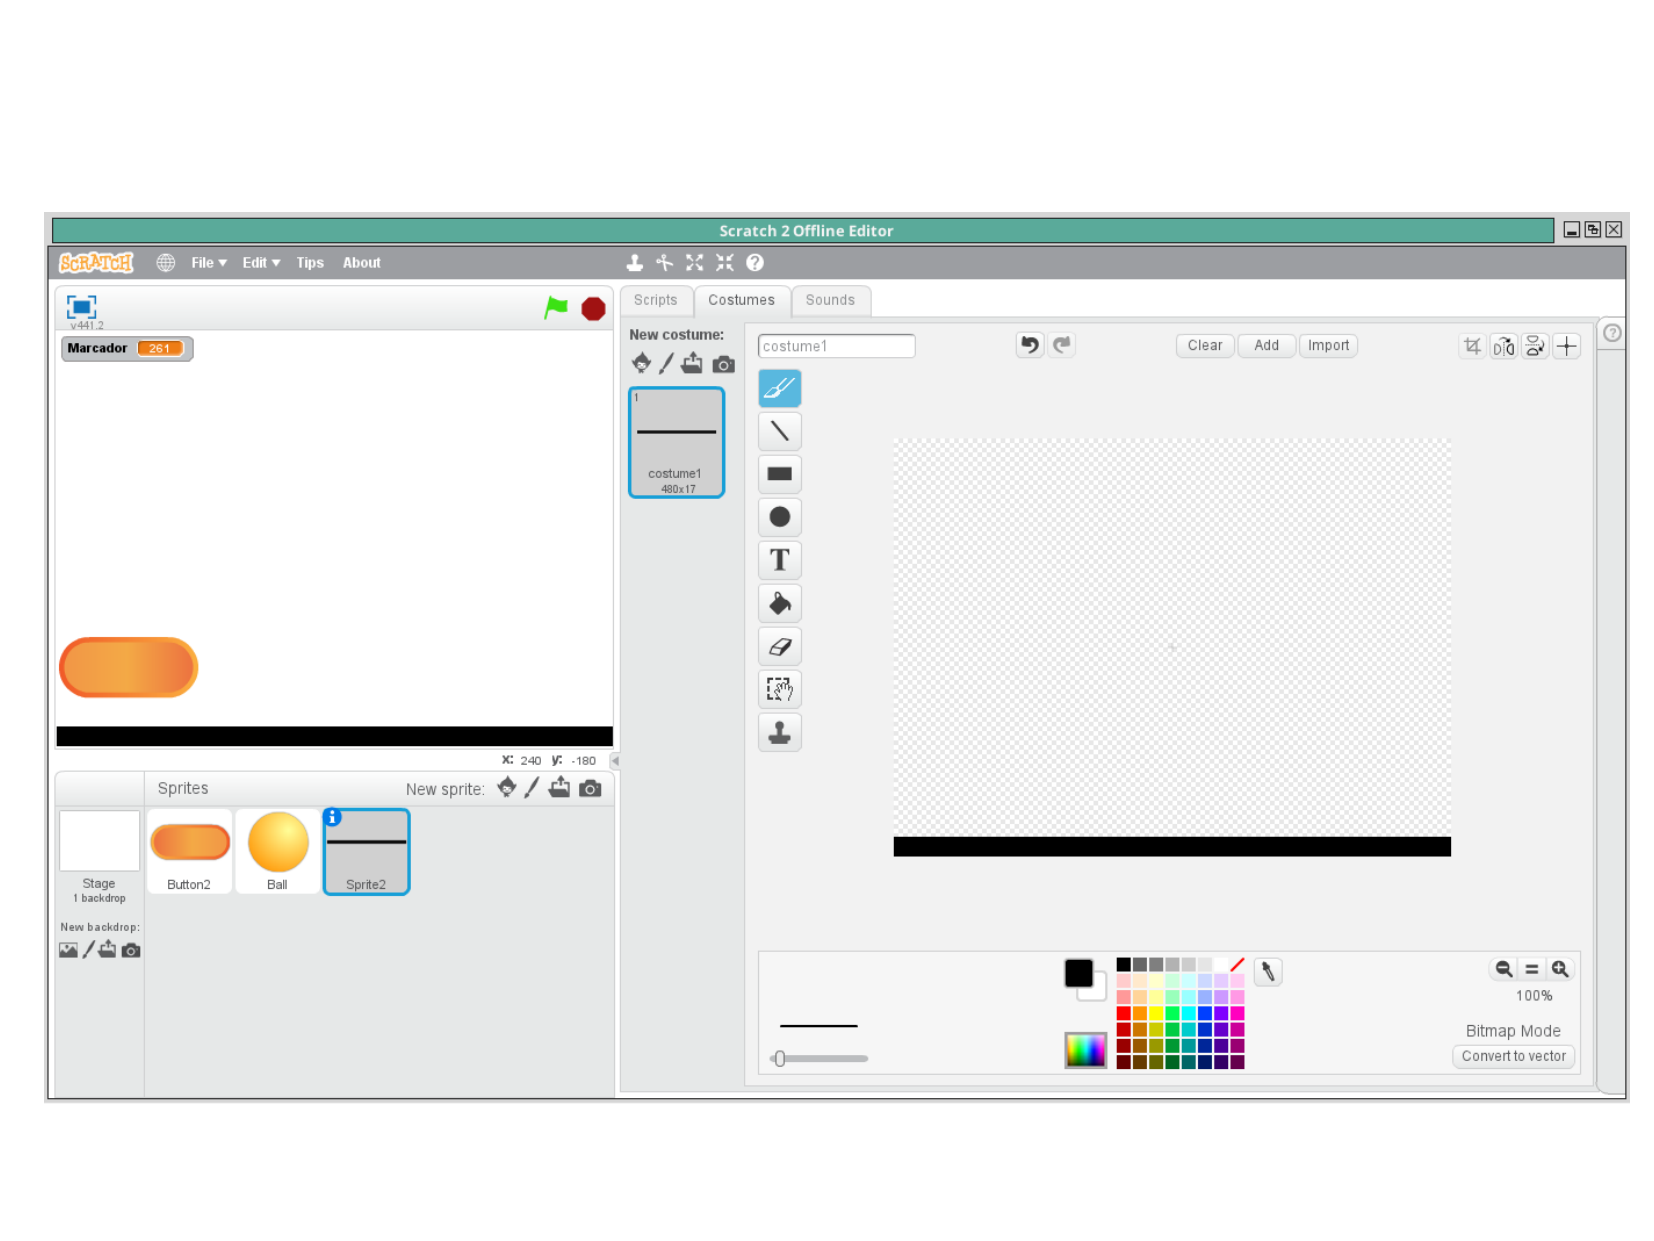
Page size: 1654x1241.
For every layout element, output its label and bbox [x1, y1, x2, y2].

picture [44, 212, 1630, 1104]
